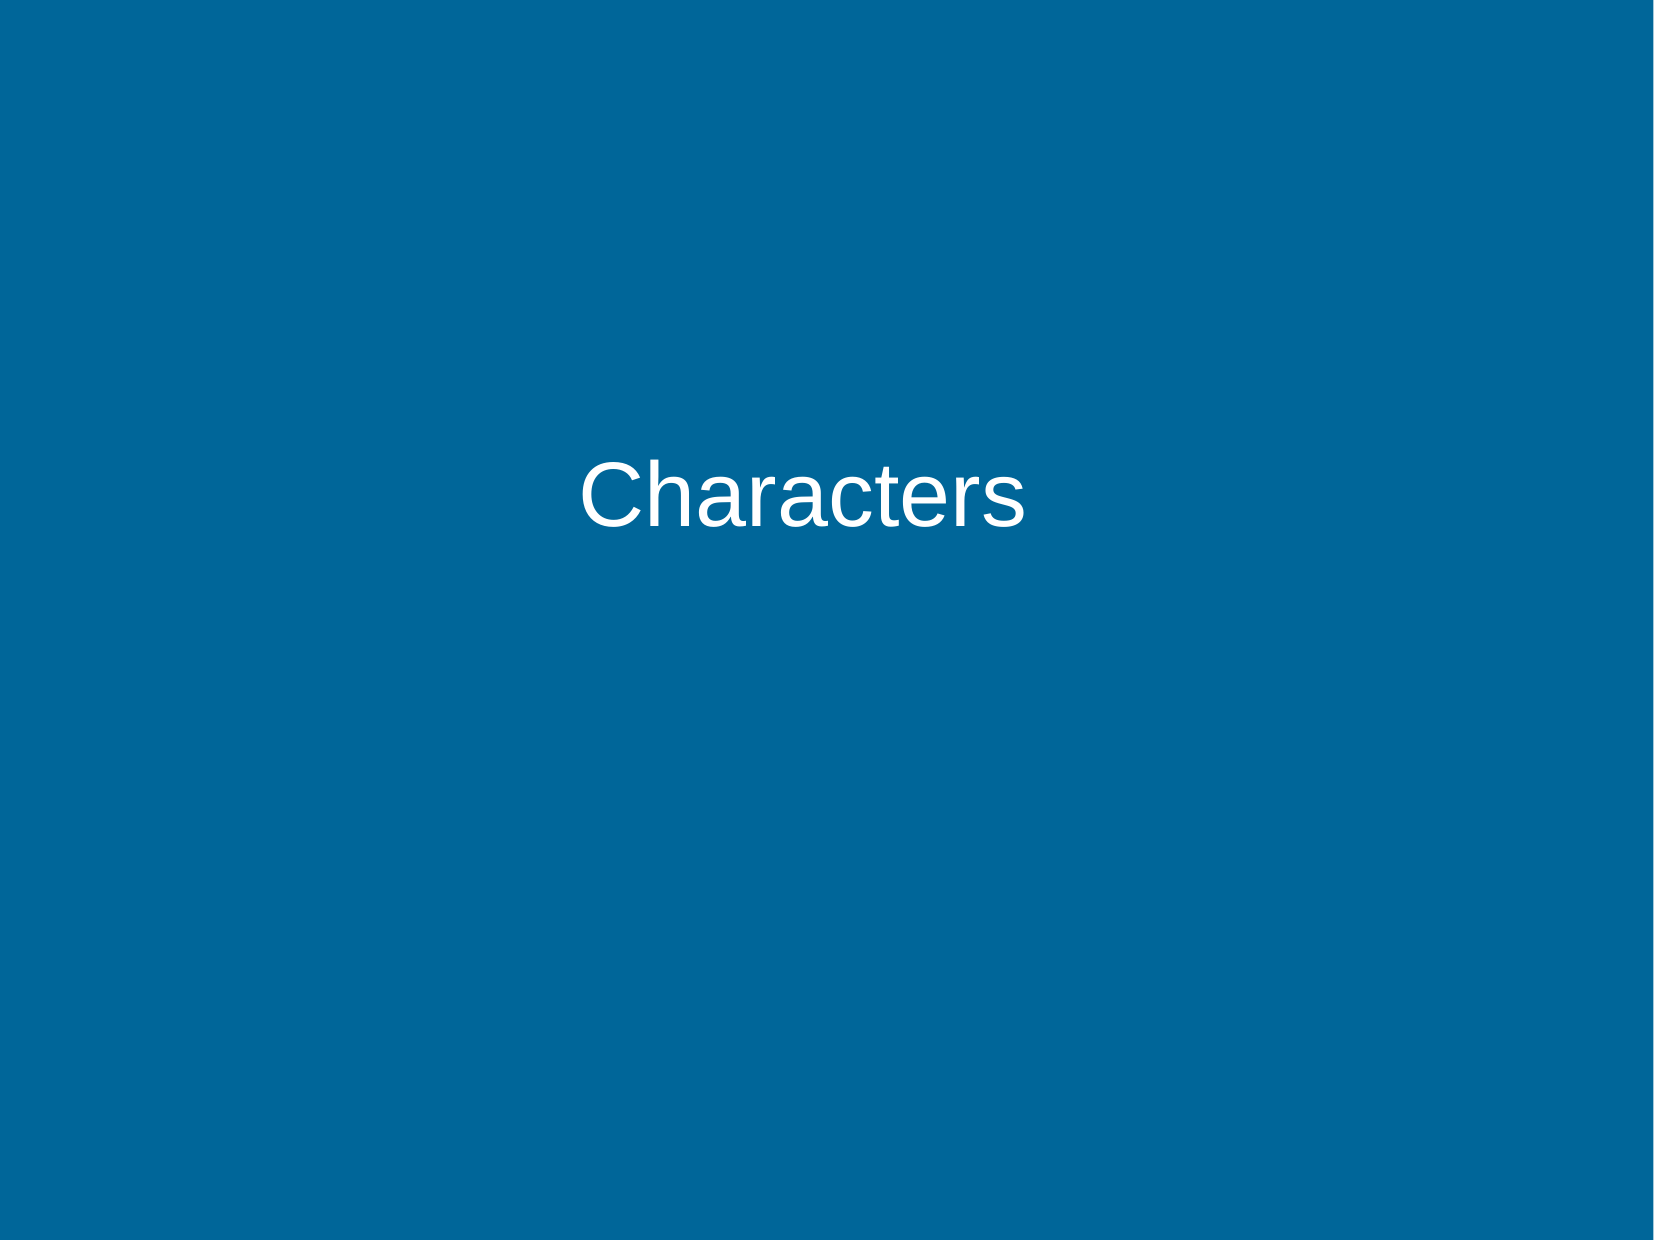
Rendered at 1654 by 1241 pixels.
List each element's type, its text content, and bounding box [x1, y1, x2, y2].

title Characters [59, 442, 1548, 650]
